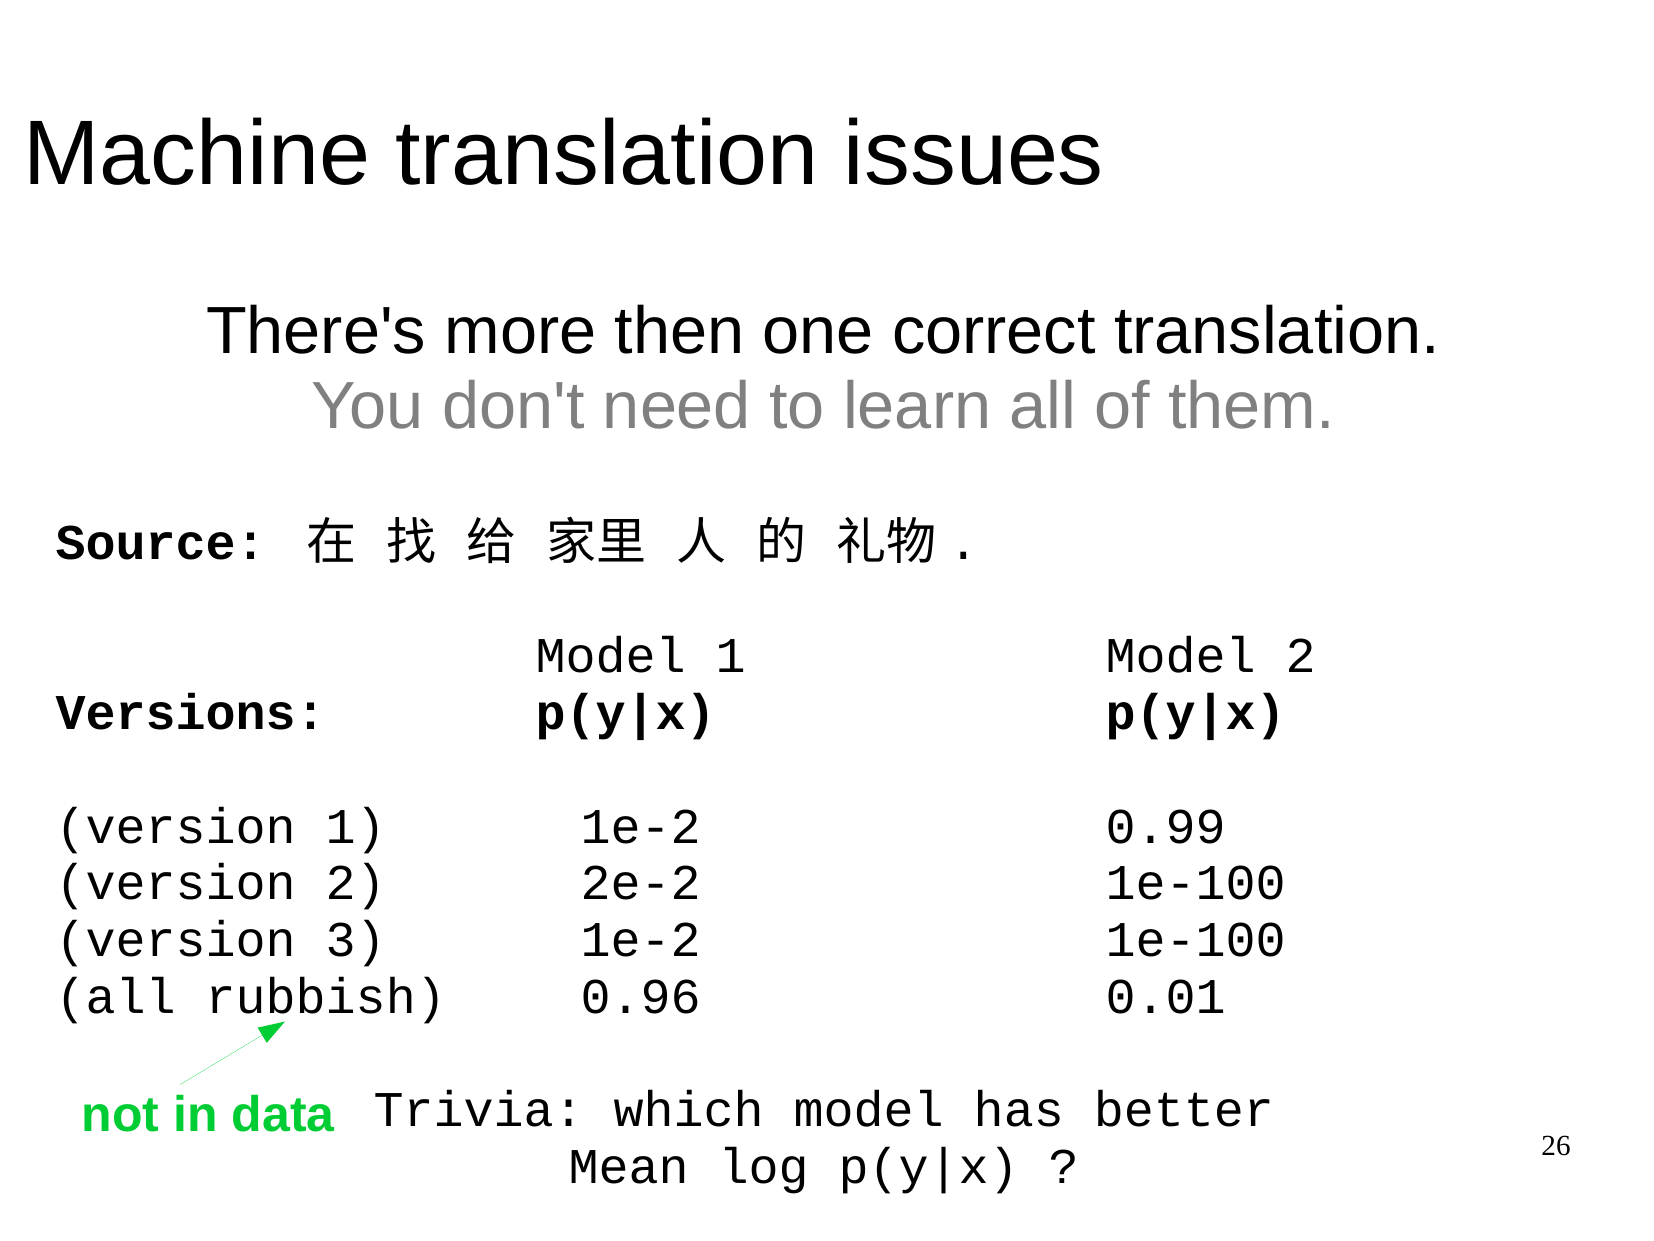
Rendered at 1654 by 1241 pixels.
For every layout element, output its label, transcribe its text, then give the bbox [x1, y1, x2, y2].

title Machine translation issues [23, 49, 1512, 257]
text_box not in data [66, 1078, 350, 1150]
text_box There's more then one correct translation. You don't need to learn all of them. Source: 在 找 给 家里 人 的 礼物. Model 1 Model 2 Versions: p(y|x) p(y|x) (version 1) 1e-2 0.99 (version 2) 2e-2 1e-100 (version 3) 1e-2 1e-100 (all rubbish) 0.96 0.01 Trivia: which model has better Mean log p(y|x) ? [40, 285, 1607, 1241]
